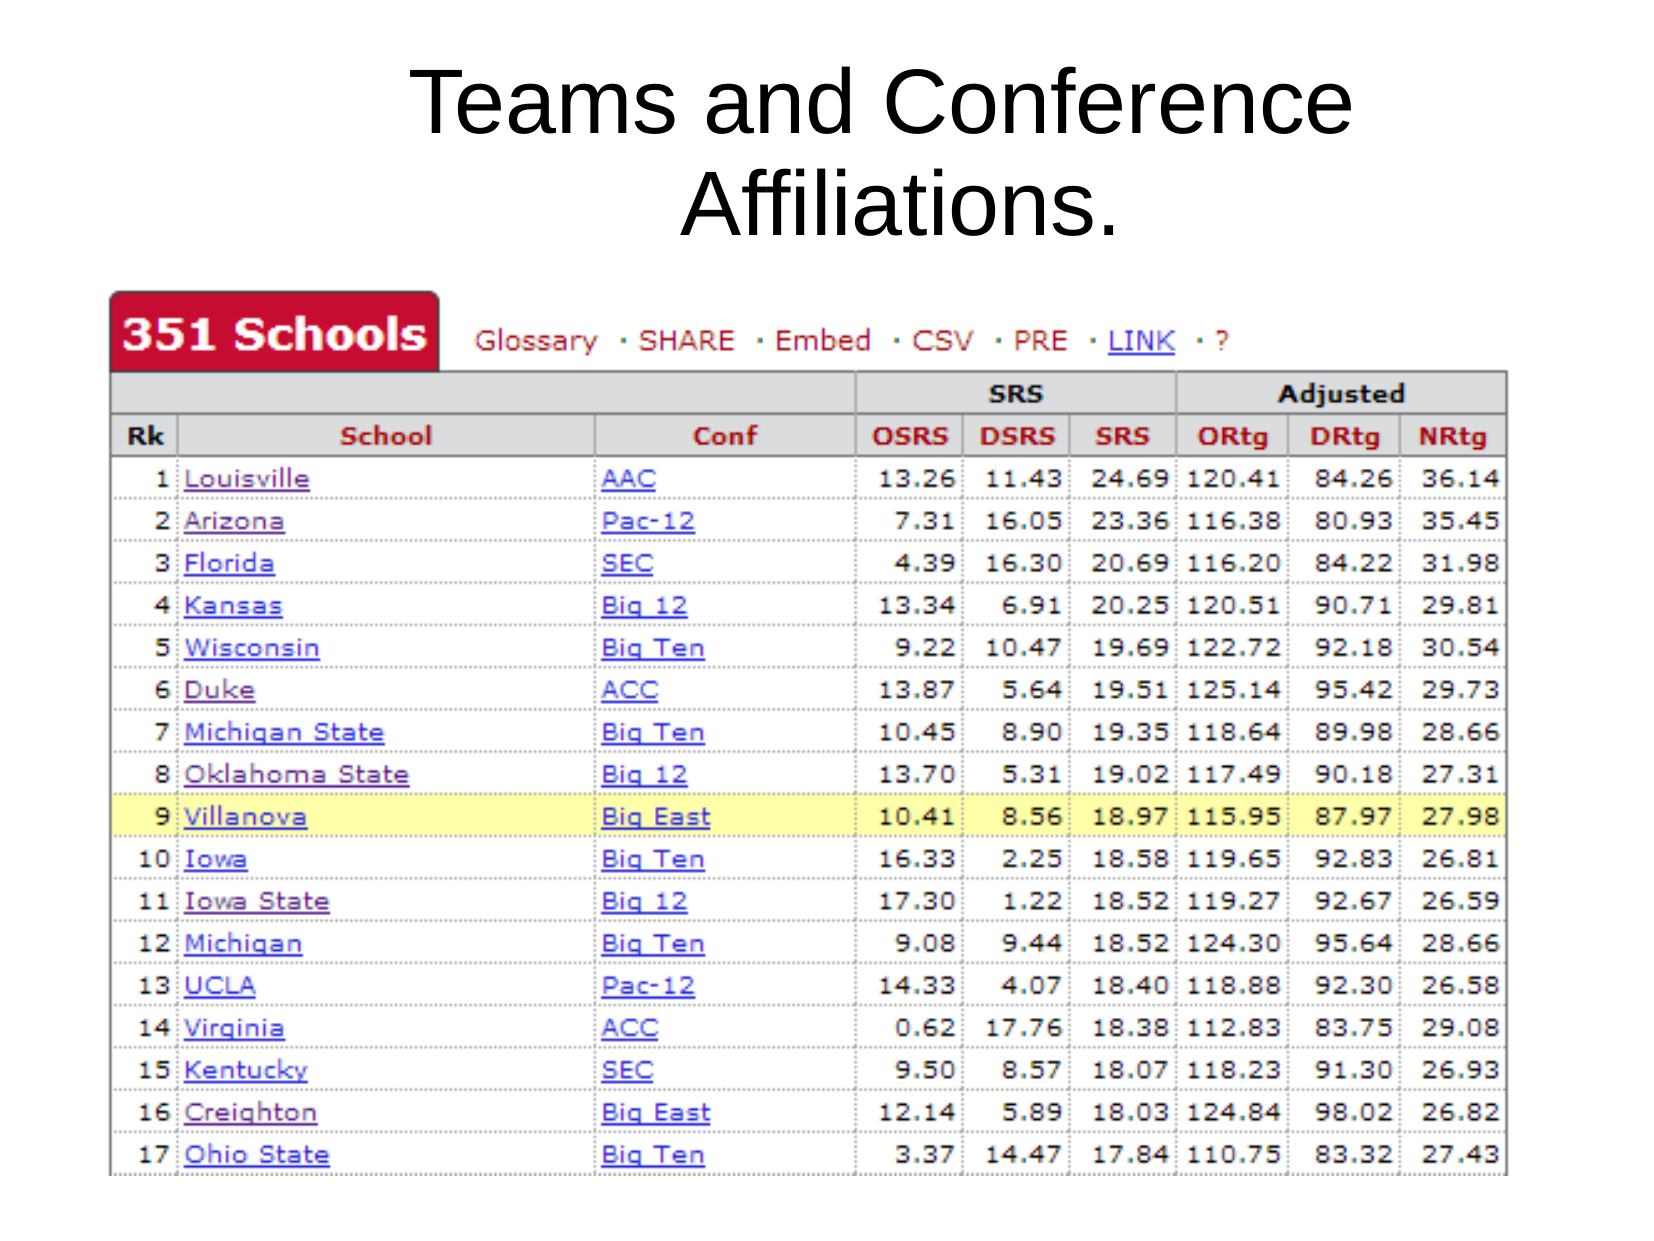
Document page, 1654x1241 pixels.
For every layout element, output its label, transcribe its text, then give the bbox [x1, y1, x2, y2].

picture [90, 284, 1531, 1176]
title Teams and Conference Affiliations. [82, 49, 1571, 257]
